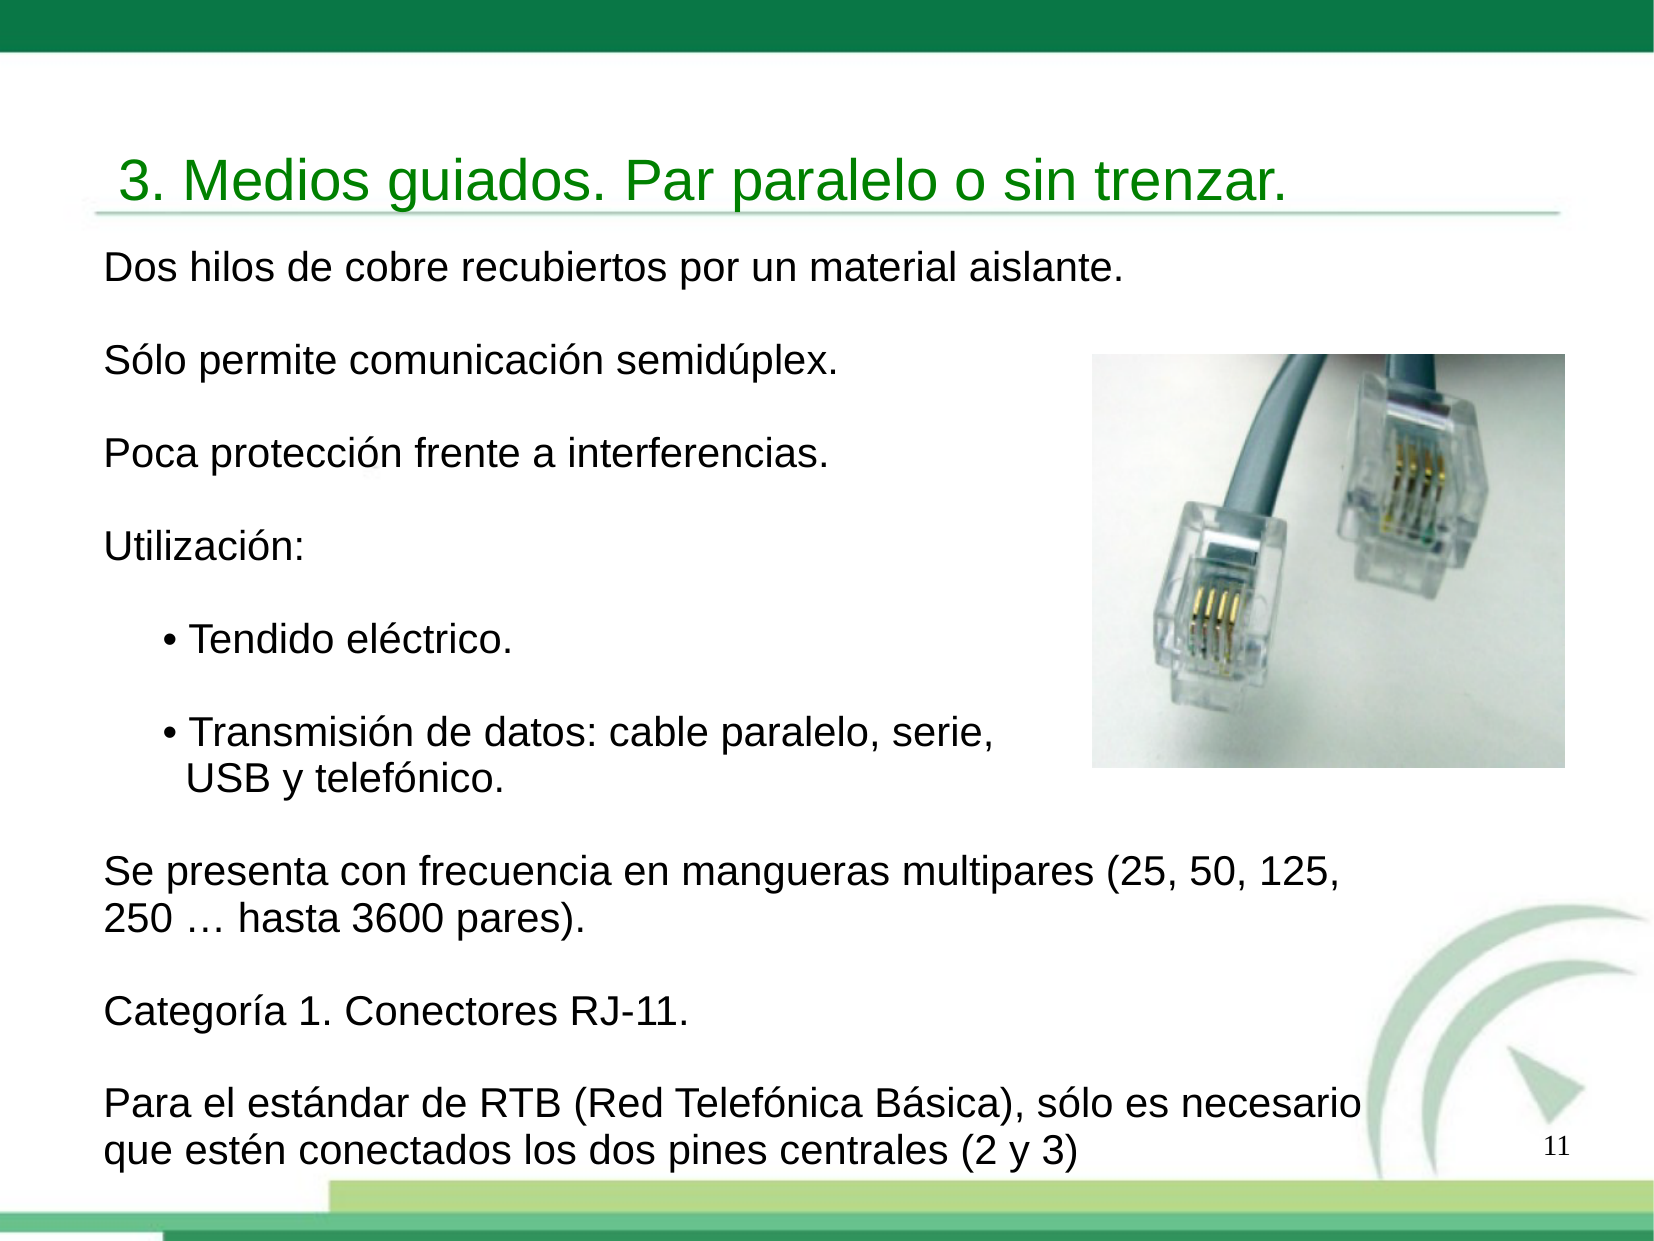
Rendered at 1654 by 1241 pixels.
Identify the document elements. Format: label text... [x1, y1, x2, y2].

text_box 3. Medios guiados. Par paralelo o sin trenzar. [118, 147, 1418, 223]
picture [0, 0, 1654, 1241]
text_box Dos hilos de cobre recubiertos por un material aislante. Sólo permite comunicación semidúplex. Poca protección frente a interferencias. Utilización: • Tendido eléctrico. • Transmisión de datos: cable paralelo, serie, USB y telefónico. Se presenta con frecuencia en mangueras multipares (25, 50, 125, 250 … hasta 3600 pares). Categoría 1. Conectores RJ-11. Para el estándar de RTB (Red Telefónica Básica), sólo es necesario que estén conectados los dos pines centrales (2 y 3) [88, 236, 1388, 1187]
